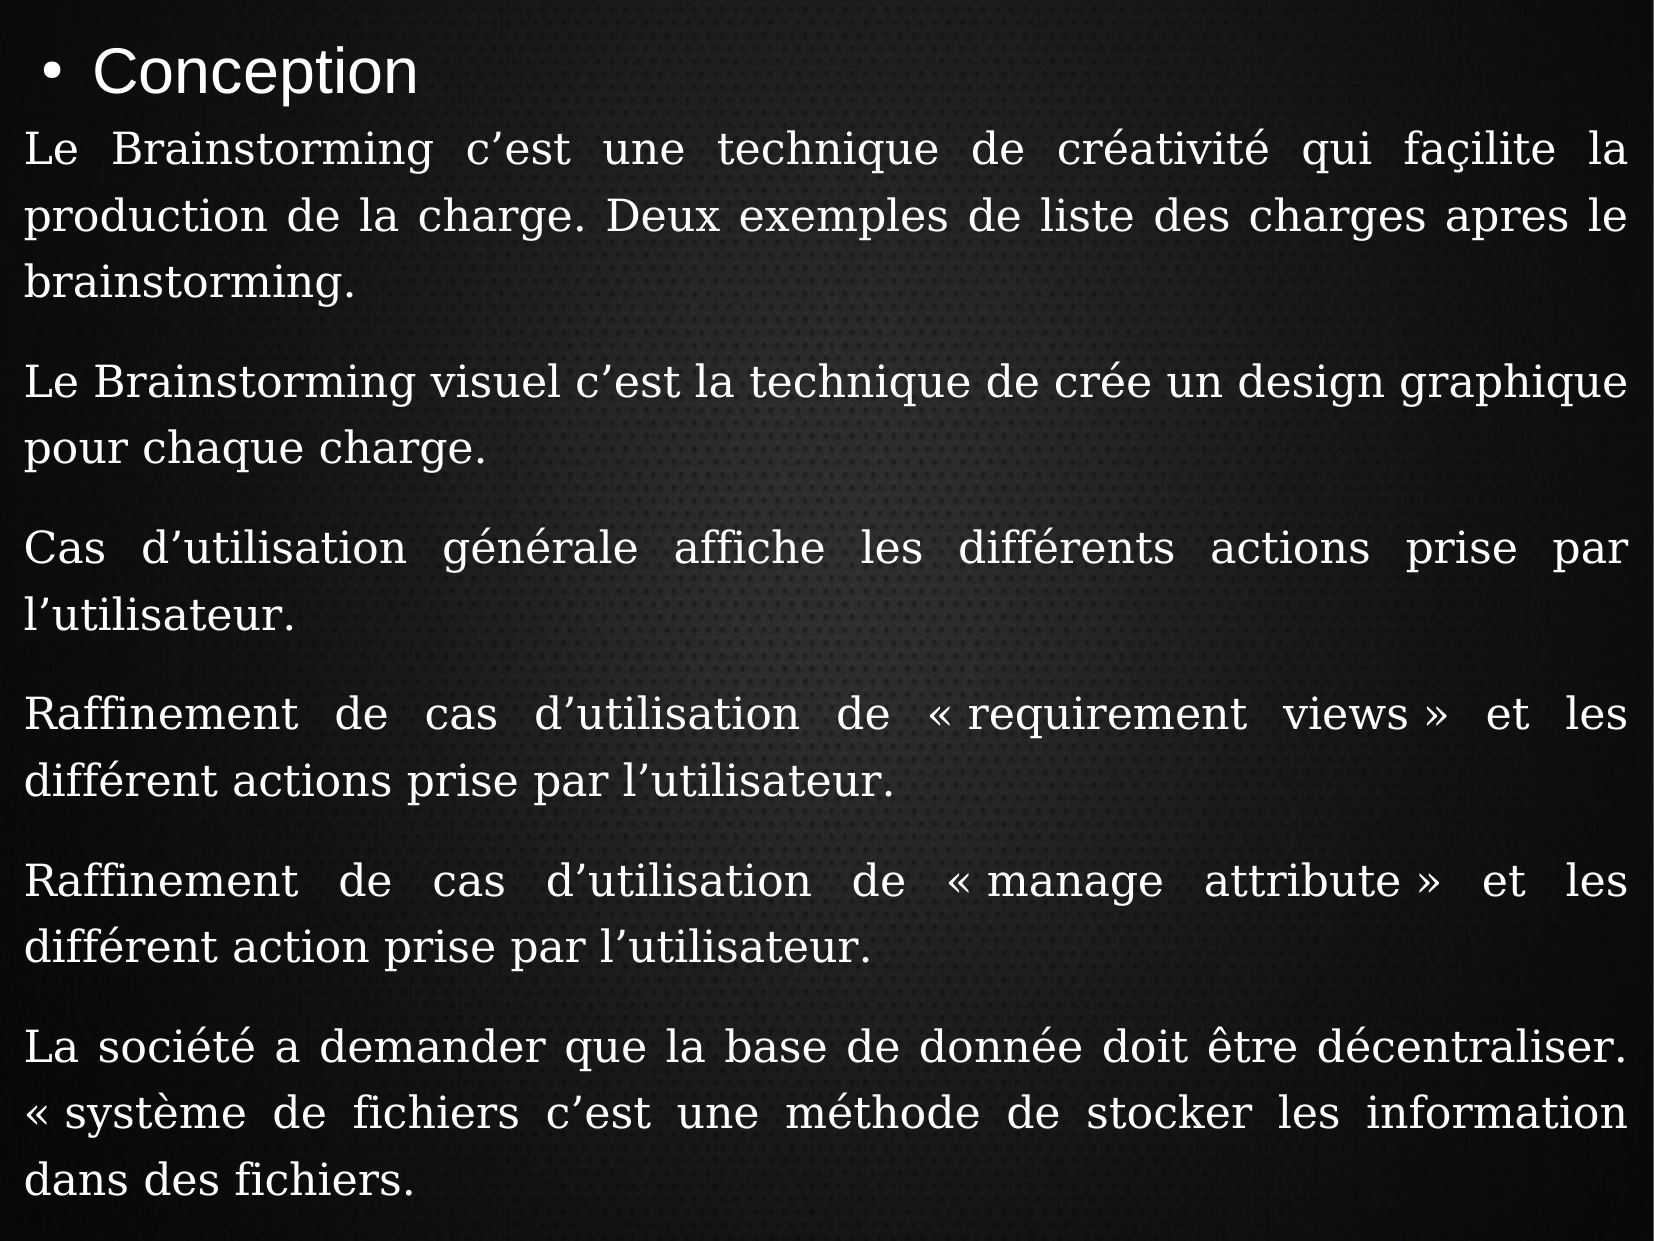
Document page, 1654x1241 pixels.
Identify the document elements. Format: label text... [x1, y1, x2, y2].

picture [0, 0, 1654, 1241]
list Conception Le Brainstorming c’est une technique de créativité qui façilite la production de la charge. Deux exemples de liste des charges apres le brainstorming. Le Brainstorming visuel c’est la technique de crée un design graphique pour chaque charge. Cas d’utilisation générale affiche les différents actions prise par l’utilisateur. Raffinement de cas d’utilisation de « requirement views » et les différent actions prise par l’utilisateur. Raffinement de cas d’utilisation de « manage attribute » et les différent action prise par l’utilisateur. La société a demander que la base de donnée doit être décentraliser. « système de fichiers c’est une méthode de stocker les information dans des fichiers. [23, 35, 1630, 1217]
